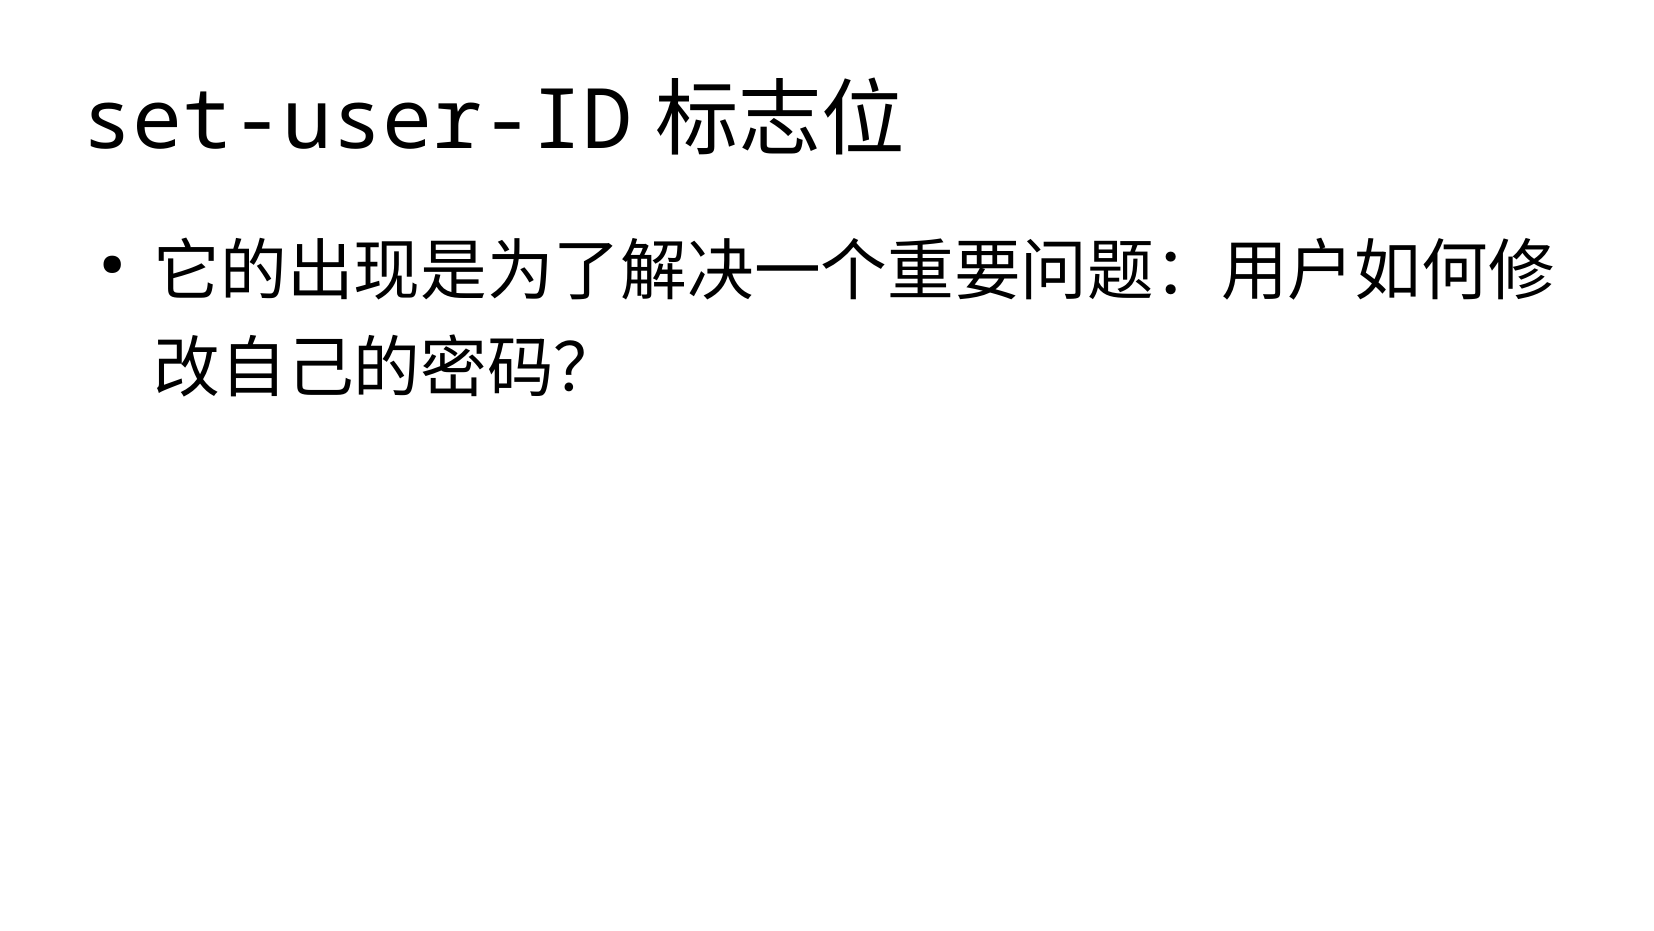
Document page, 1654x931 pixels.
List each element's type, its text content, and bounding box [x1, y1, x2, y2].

list 它的出现是为了解决一个重要问题：用户如何修改自己的密码？ [82, 217, 1571, 758]
title set-user-ID标志位 [82, 37, 1571, 189]
